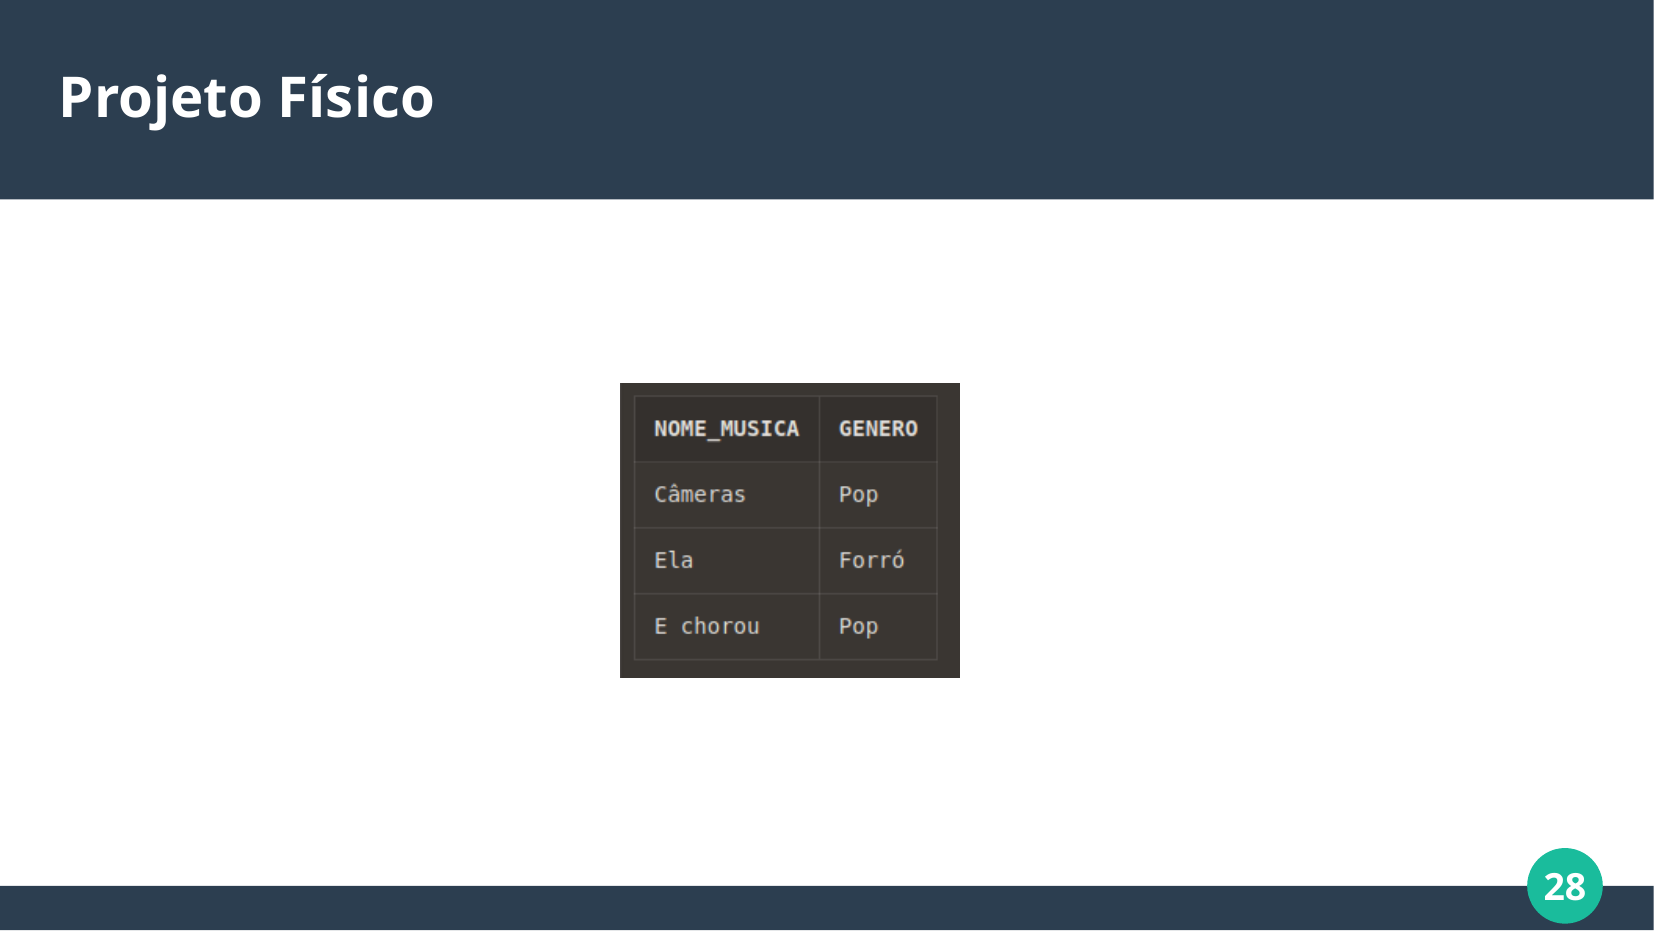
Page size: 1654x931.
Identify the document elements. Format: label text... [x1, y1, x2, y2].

picture [620, 383, 960, 678]
title Projeto Físico [59, 37, 1595, 156]
